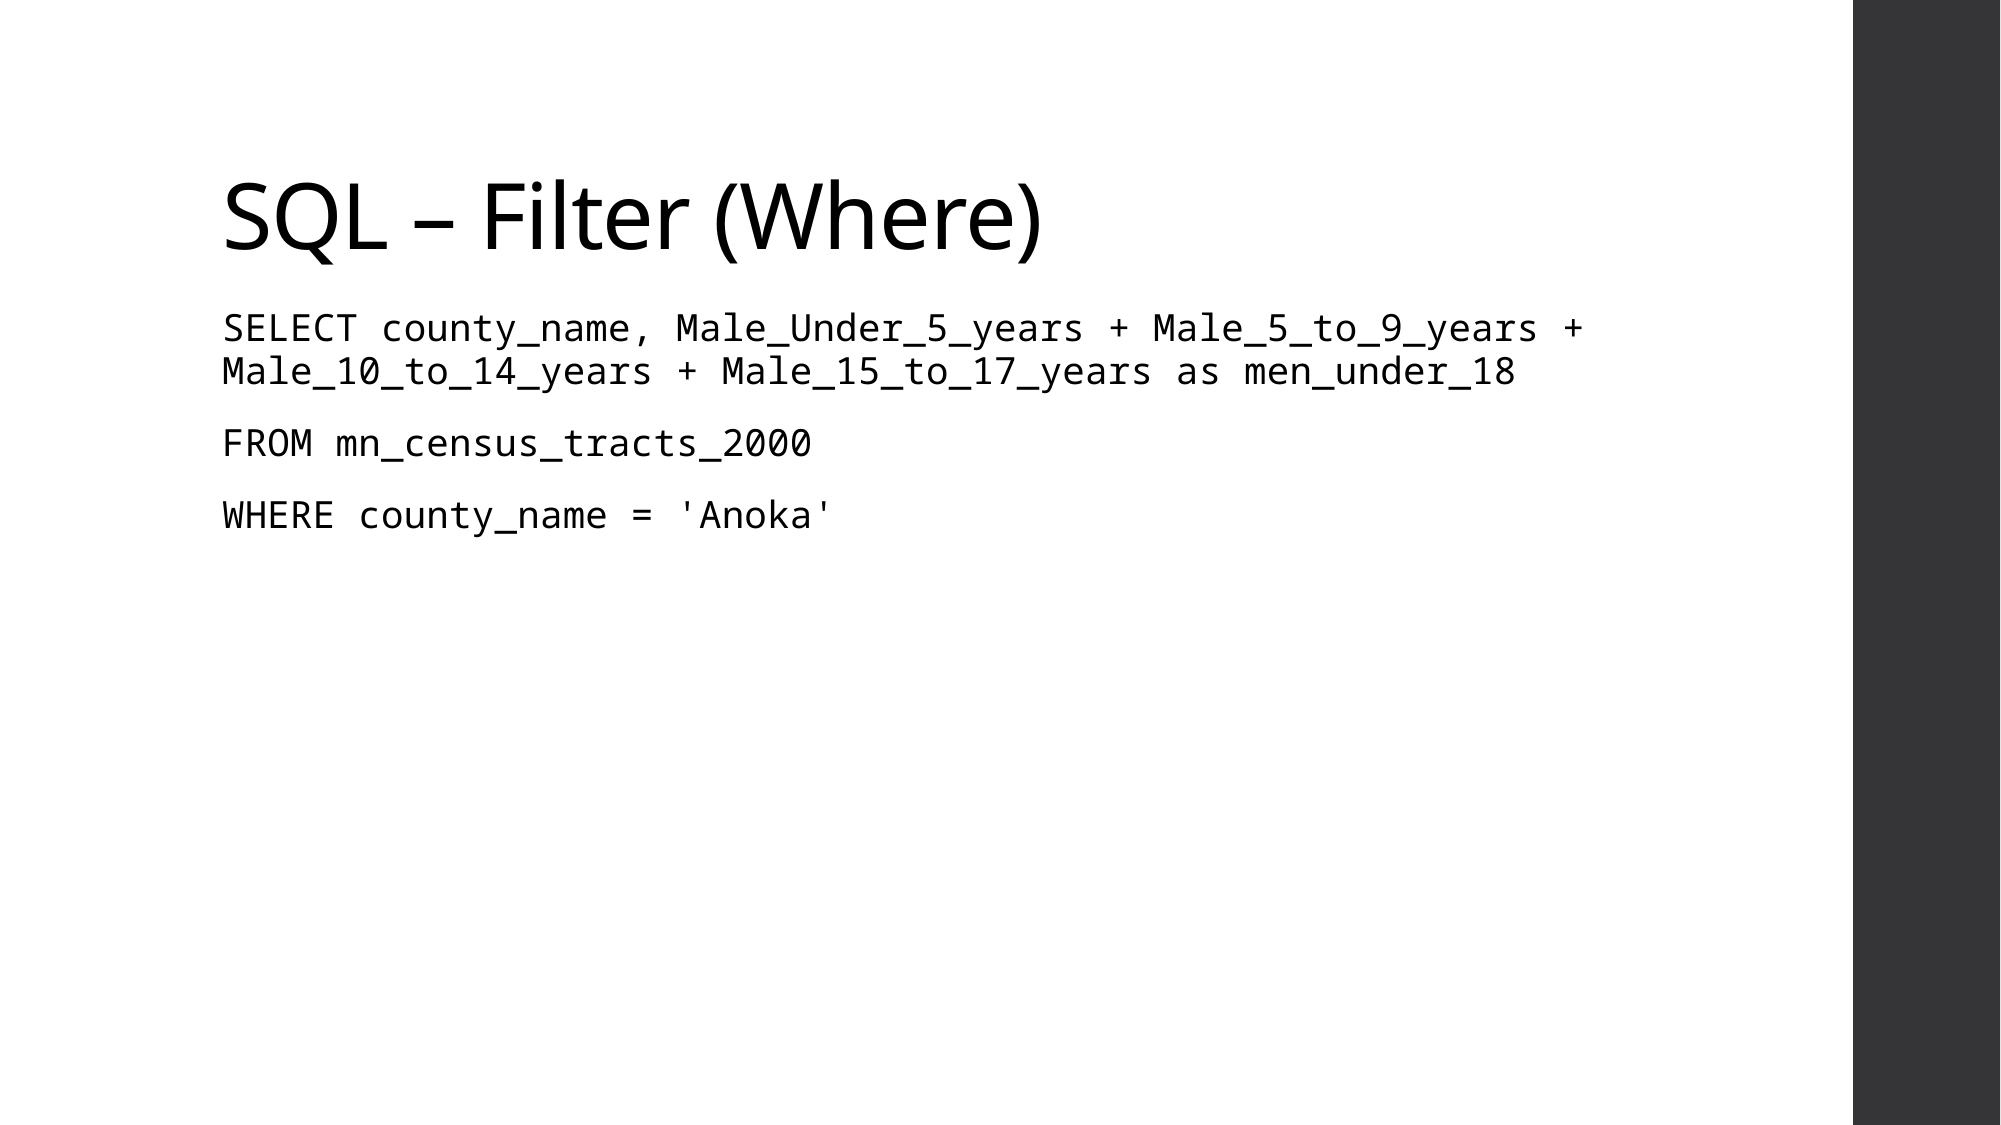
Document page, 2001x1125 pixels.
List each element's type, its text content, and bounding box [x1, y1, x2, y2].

list SELECT county_name, Male_Under_5_years + Male_5_to_9_years + Male_10_to_14_years + Male_15_to_17_years as men_under_18 FROM mn_census_tracts_2000 WHERE county_name = 'Anoka' [206, 299, 1617, 1014]
title SQL – Filter (Where) [206, 60, 1797, 278]
